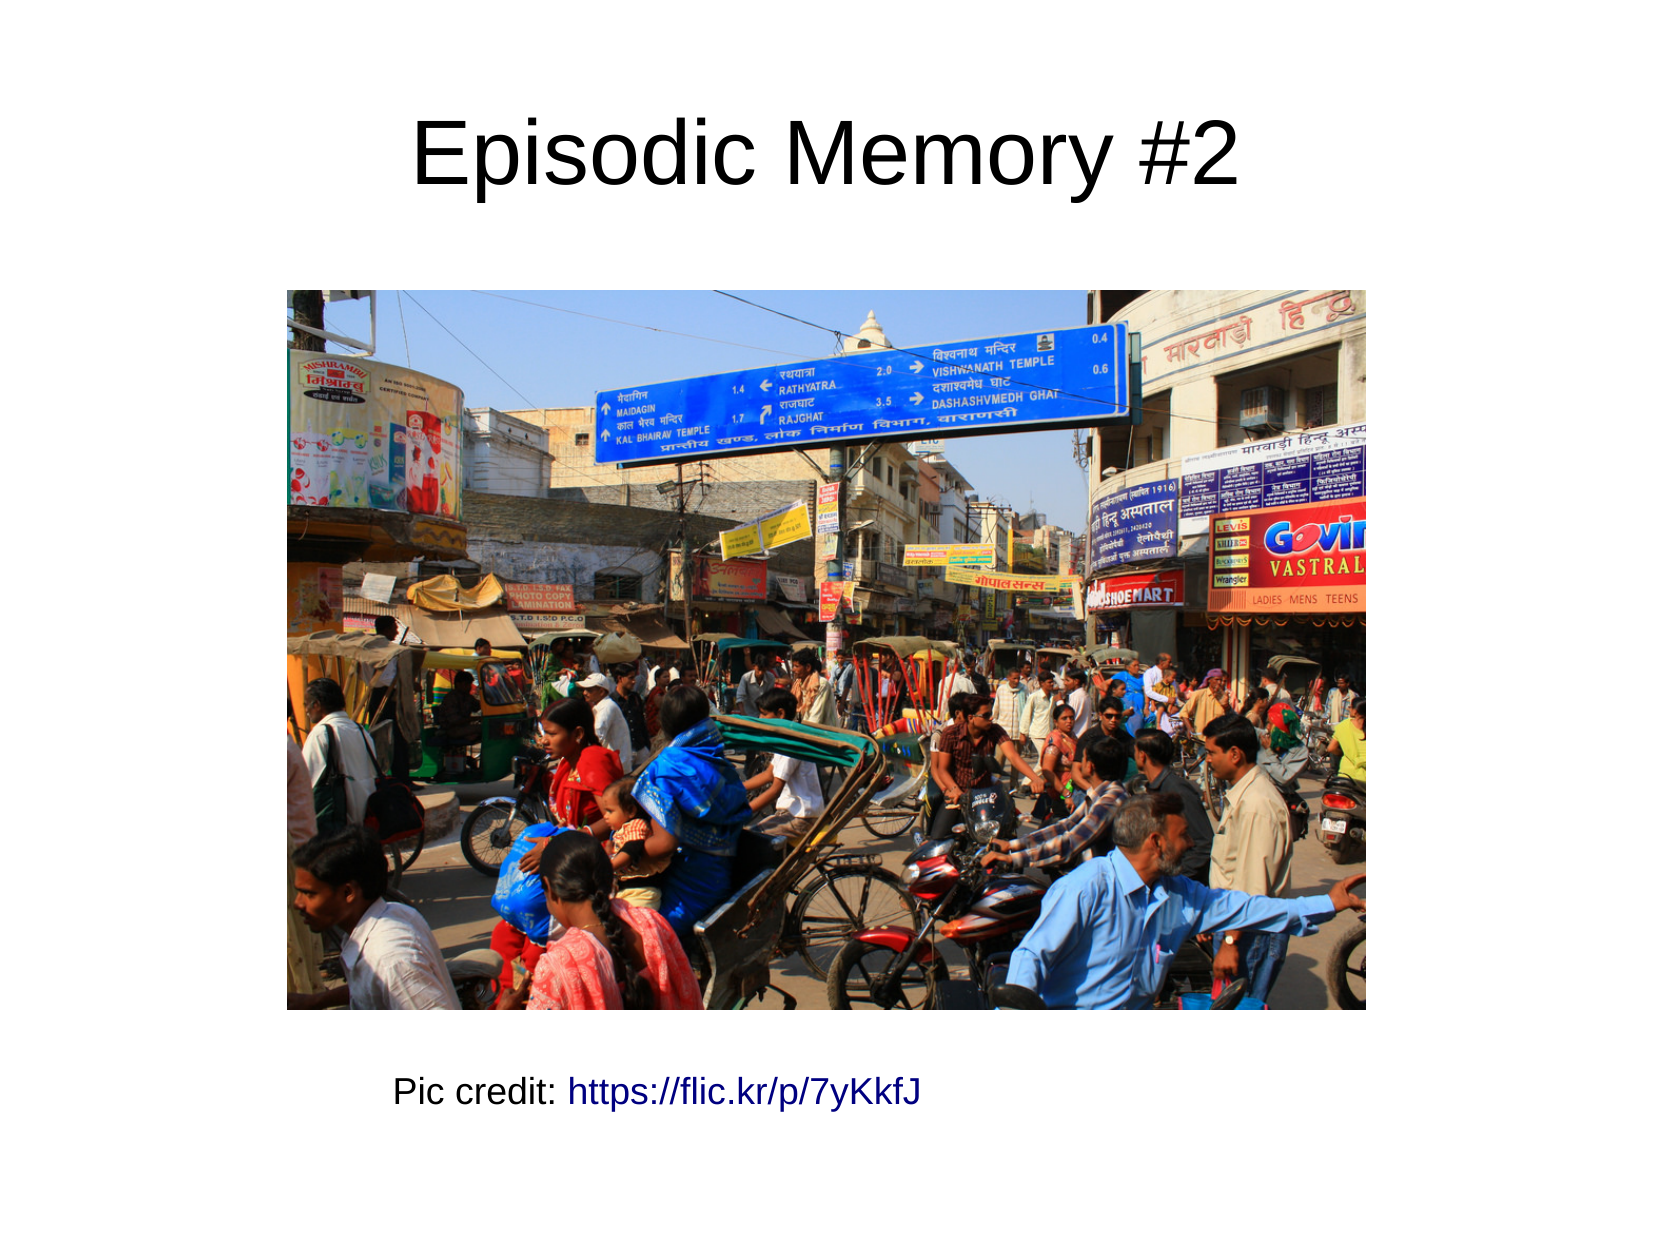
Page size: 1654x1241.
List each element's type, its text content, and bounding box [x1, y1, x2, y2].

picture [287, 290, 1366, 1010]
text_box Pic credit: https://flic.kr/p/7yKkfJ [377, 1062, 1052, 1134]
title Episodic Memory #2 [82, 49, 1571, 257]
